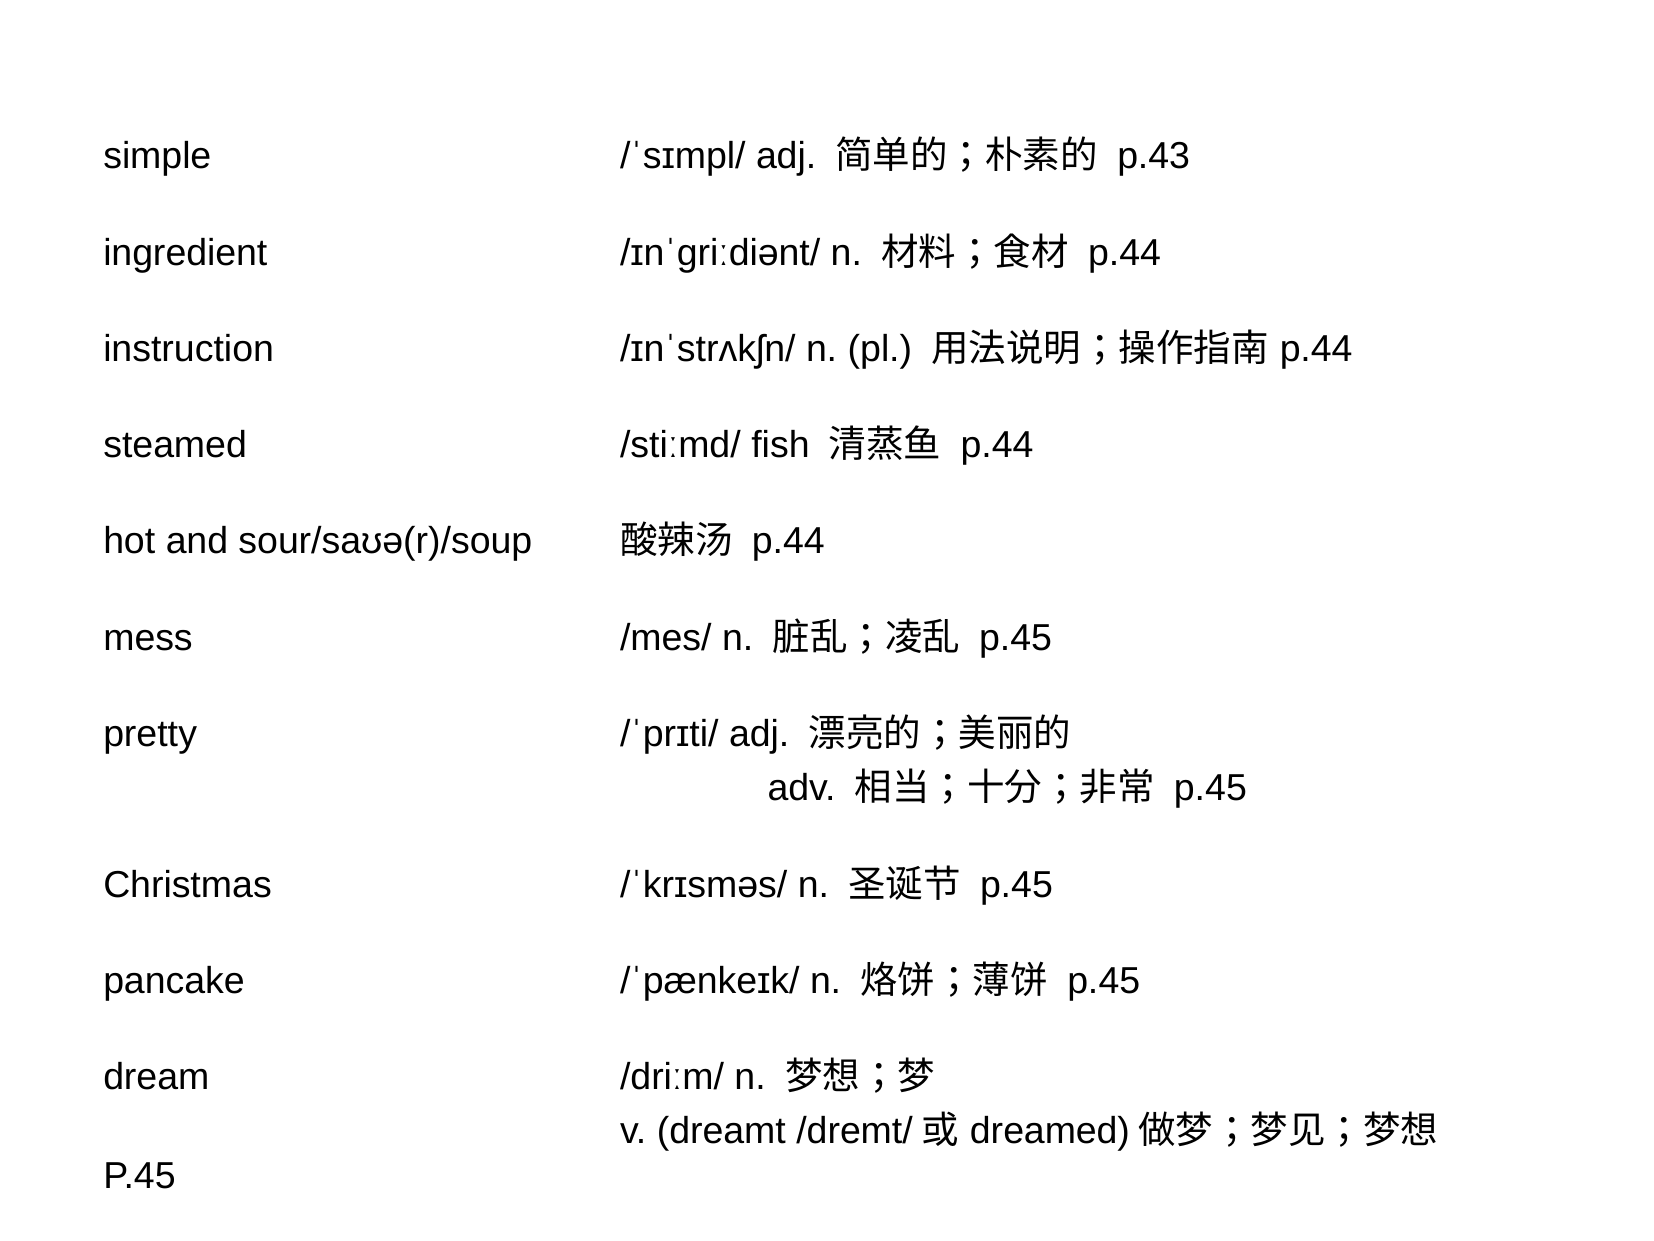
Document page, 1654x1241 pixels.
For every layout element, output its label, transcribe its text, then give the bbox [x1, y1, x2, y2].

text_box simple /ˈsɪmpl/ adj. 简单的；朴素的 p.43 ingredient /ɪnˈɡriːdiənt/ n. 材料；食材 p.44 instruction /ɪnˈstrʌkʃn/ n. (pl.) 用法说明；操作指南p.44 steamed /stiːmd/ fish 清蒸鱼 p.44 hot and sour/saʊə(r)/soup 酸辣汤 p.44 mess /mes/ n. 脏乱；凌乱 p.45 pretty /ˈprɪti/ adj. 漂亮的；美丽的 adv. 相当；十分；非常 p.45 Christmas /ˈkrɪsməs/ n. 圣诞节 p.45 pancake /ˈpænkeɪk/ n. 烙饼；薄饼 p.45 dream /driːm/ n. 梦想；梦 v. (dreamt /dremt/或dreamed)做梦；梦见；梦想P.45 university /ˌjuːnɪˈvɜːsəti/ n. （综合性）大学；高等学府P.45 [88, 118, 1536, 1152]
